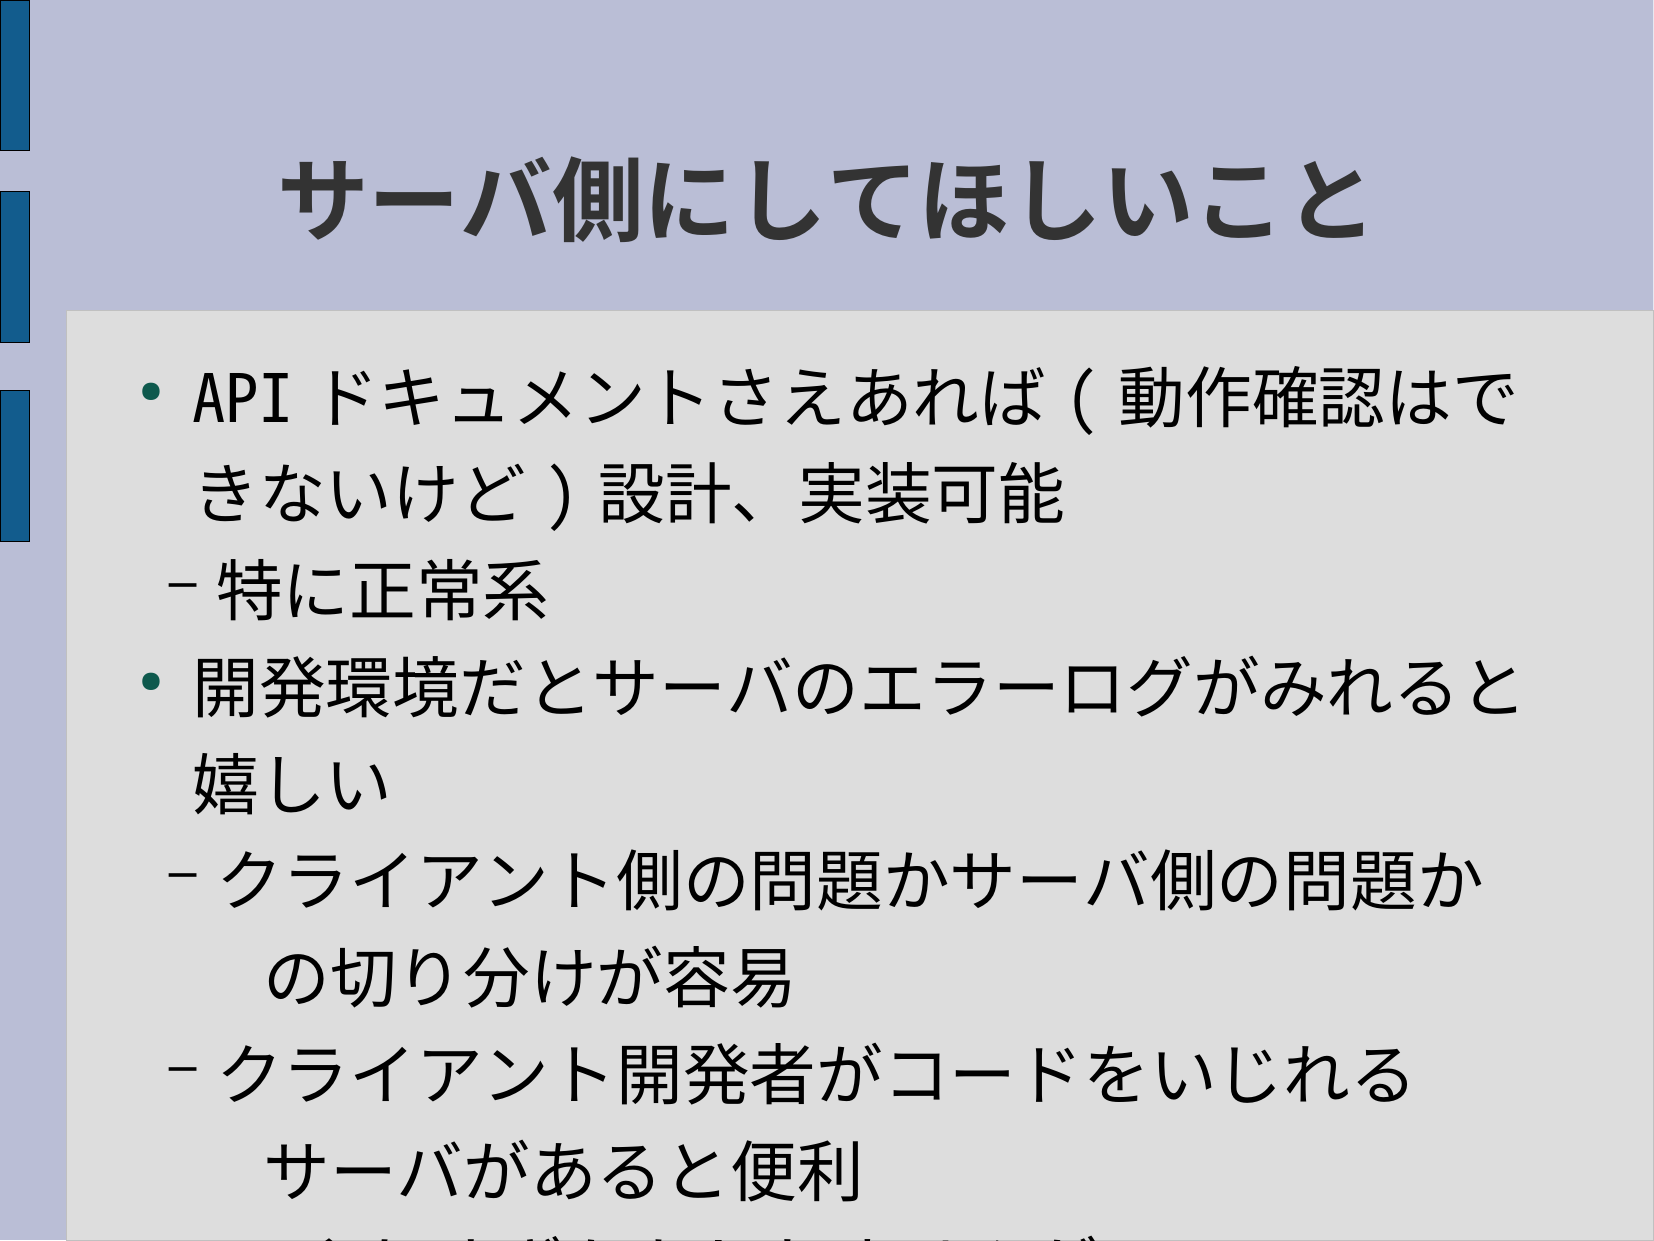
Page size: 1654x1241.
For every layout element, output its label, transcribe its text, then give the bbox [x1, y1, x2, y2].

list APIドキュメントさえあれば(動作確認はできないけど)設計、実装可能 特に正常系 開発環境だとサーバのエラーログがみれると嬉しい クライアント側の問題かサーバ側の問題かの切り分けが容易 クライアント開発者がコードをいじれるサーバがあると便利 やりすぎかもしれませんが。。 [121, 344, 1534, 1238]
title サーバ側にしてほしいこと [121, 91, 1534, 299]
